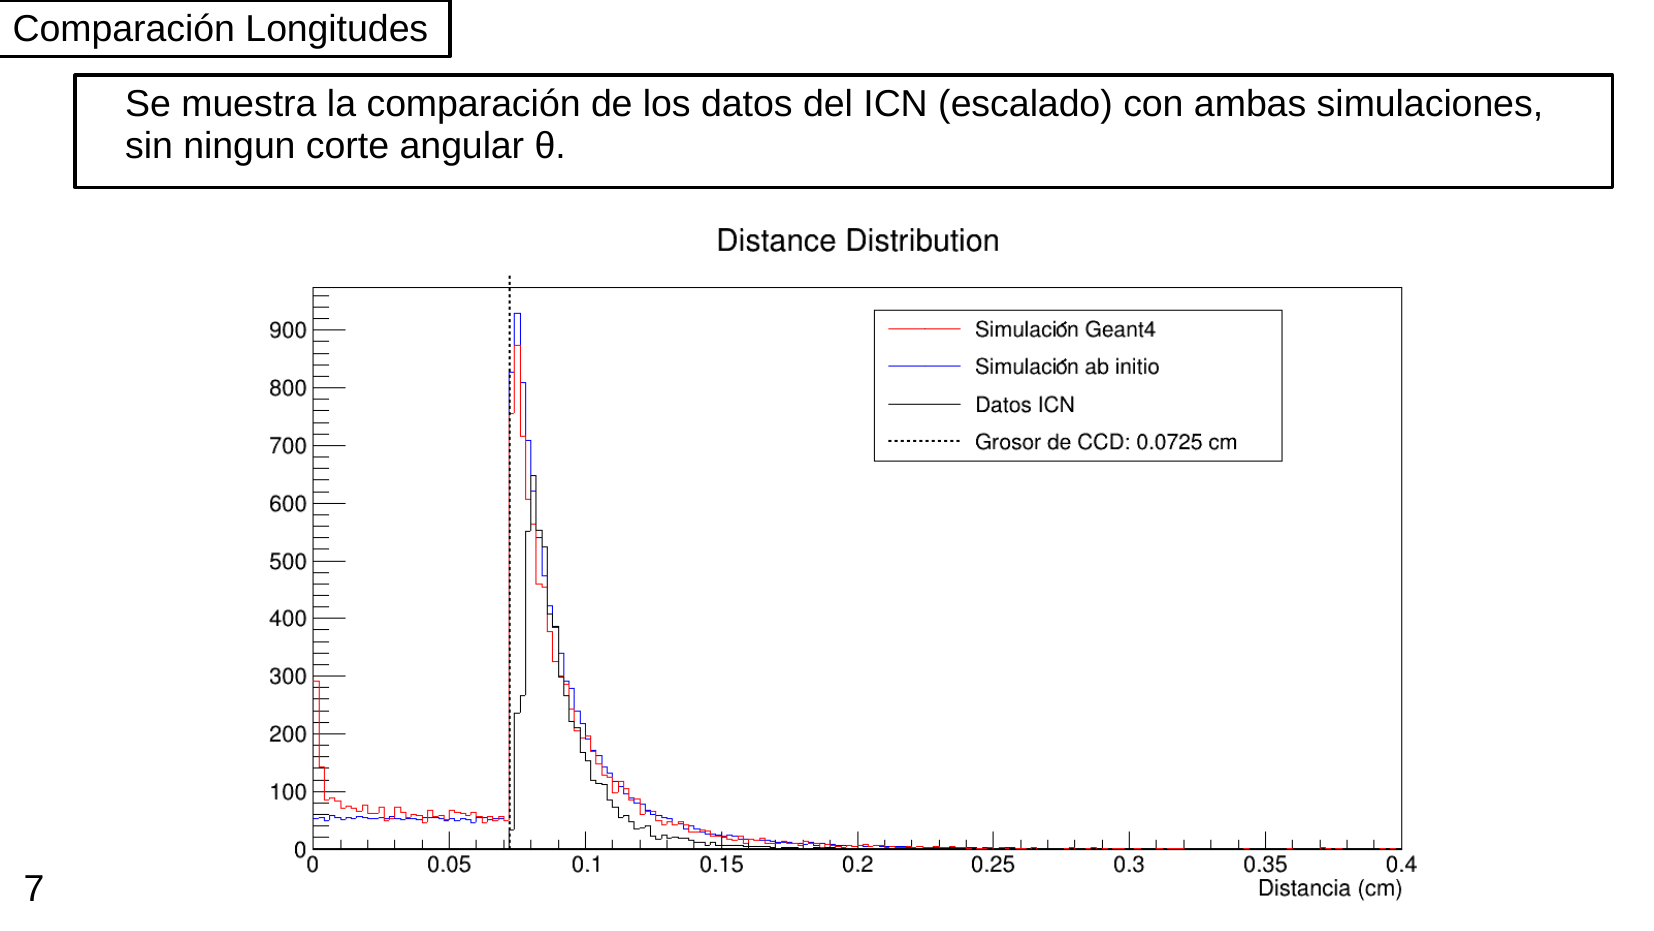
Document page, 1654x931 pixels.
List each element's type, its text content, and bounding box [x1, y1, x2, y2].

text_box Comparación Longitudes [0, 0, 451, 57]
text_box <number> [8, 860, 638, 931]
text_box Se muestra la comparación de los datos del ICN (escalado) con ambas simulaciones, sin ningun corte angular θ. [75, 75, 1613, 188]
picture [262, 224, 1426, 908]
